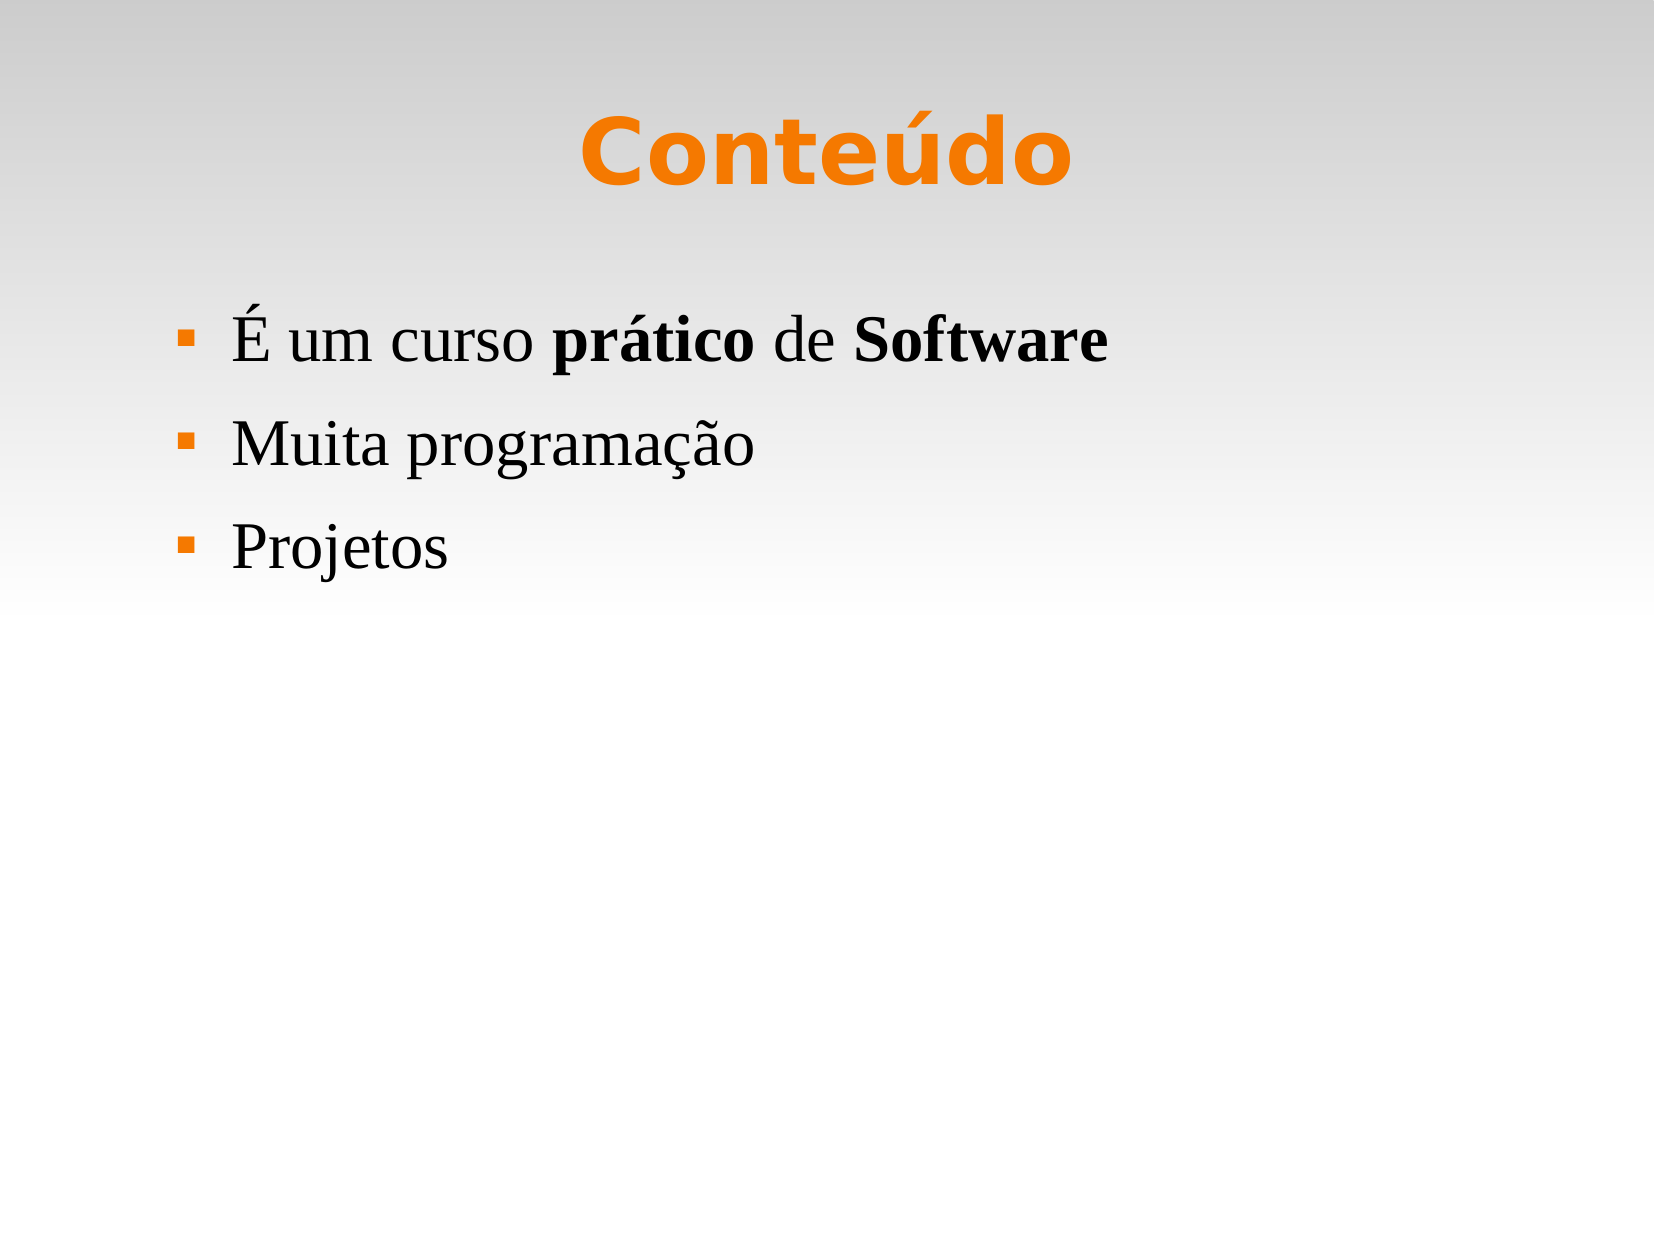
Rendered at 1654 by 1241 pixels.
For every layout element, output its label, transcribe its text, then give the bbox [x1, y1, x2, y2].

list É um curso prático de Software Muita programação Projetos [89, 302, 1463, 1121]
title Conteúdo [82, 49, 1571, 257]
